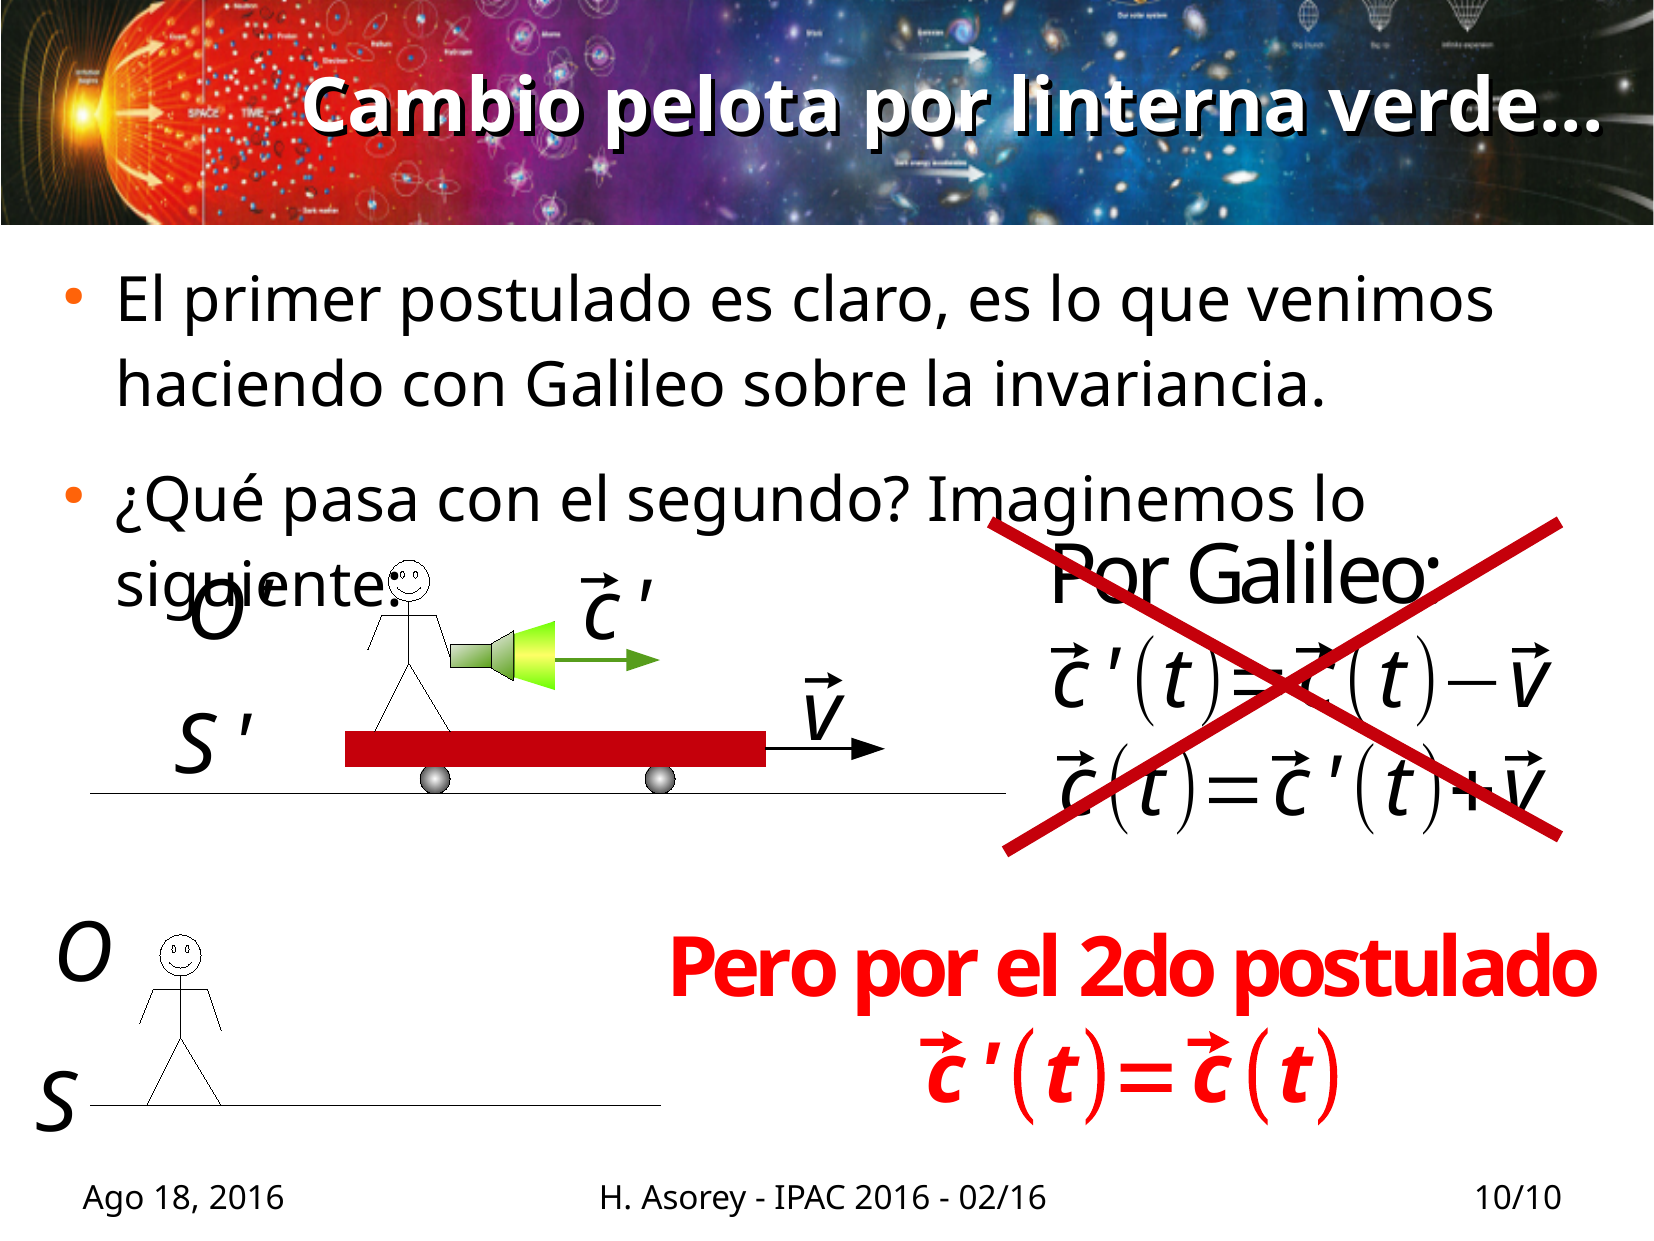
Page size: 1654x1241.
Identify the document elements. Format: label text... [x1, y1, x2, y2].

text_box [450, 621, 556, 691]
chart [26, 1050, 91, 1152]
chart [46, 900, 121, 1002]
title Cambio pelota por linterna verde... [45, 15, 1606, 191]
chart [165, 692, 260, 794]
chart [660, 915, 1603, 1128]
chart [1040, 558, 1271, 823]
chart [1040, 693, 1552, 841]
picture [1, 0, 1654, 225]
list El primer postulado es claro, es lo que venimos haciendo con Galileo sobre la invariancia. ¿Qué pasa con el segundo? Imaginemos lo siguiente: [45, 255, 1606, 1156]
chart [180, 558, 284, 661]
chart [571, 558, 661, 661]
chart [1040, 521, 1547, 677]
text_box [345, 731, 766, 794]
chart [795, 658, 853, 761]
chart [1300, 530, 1561, 829]
